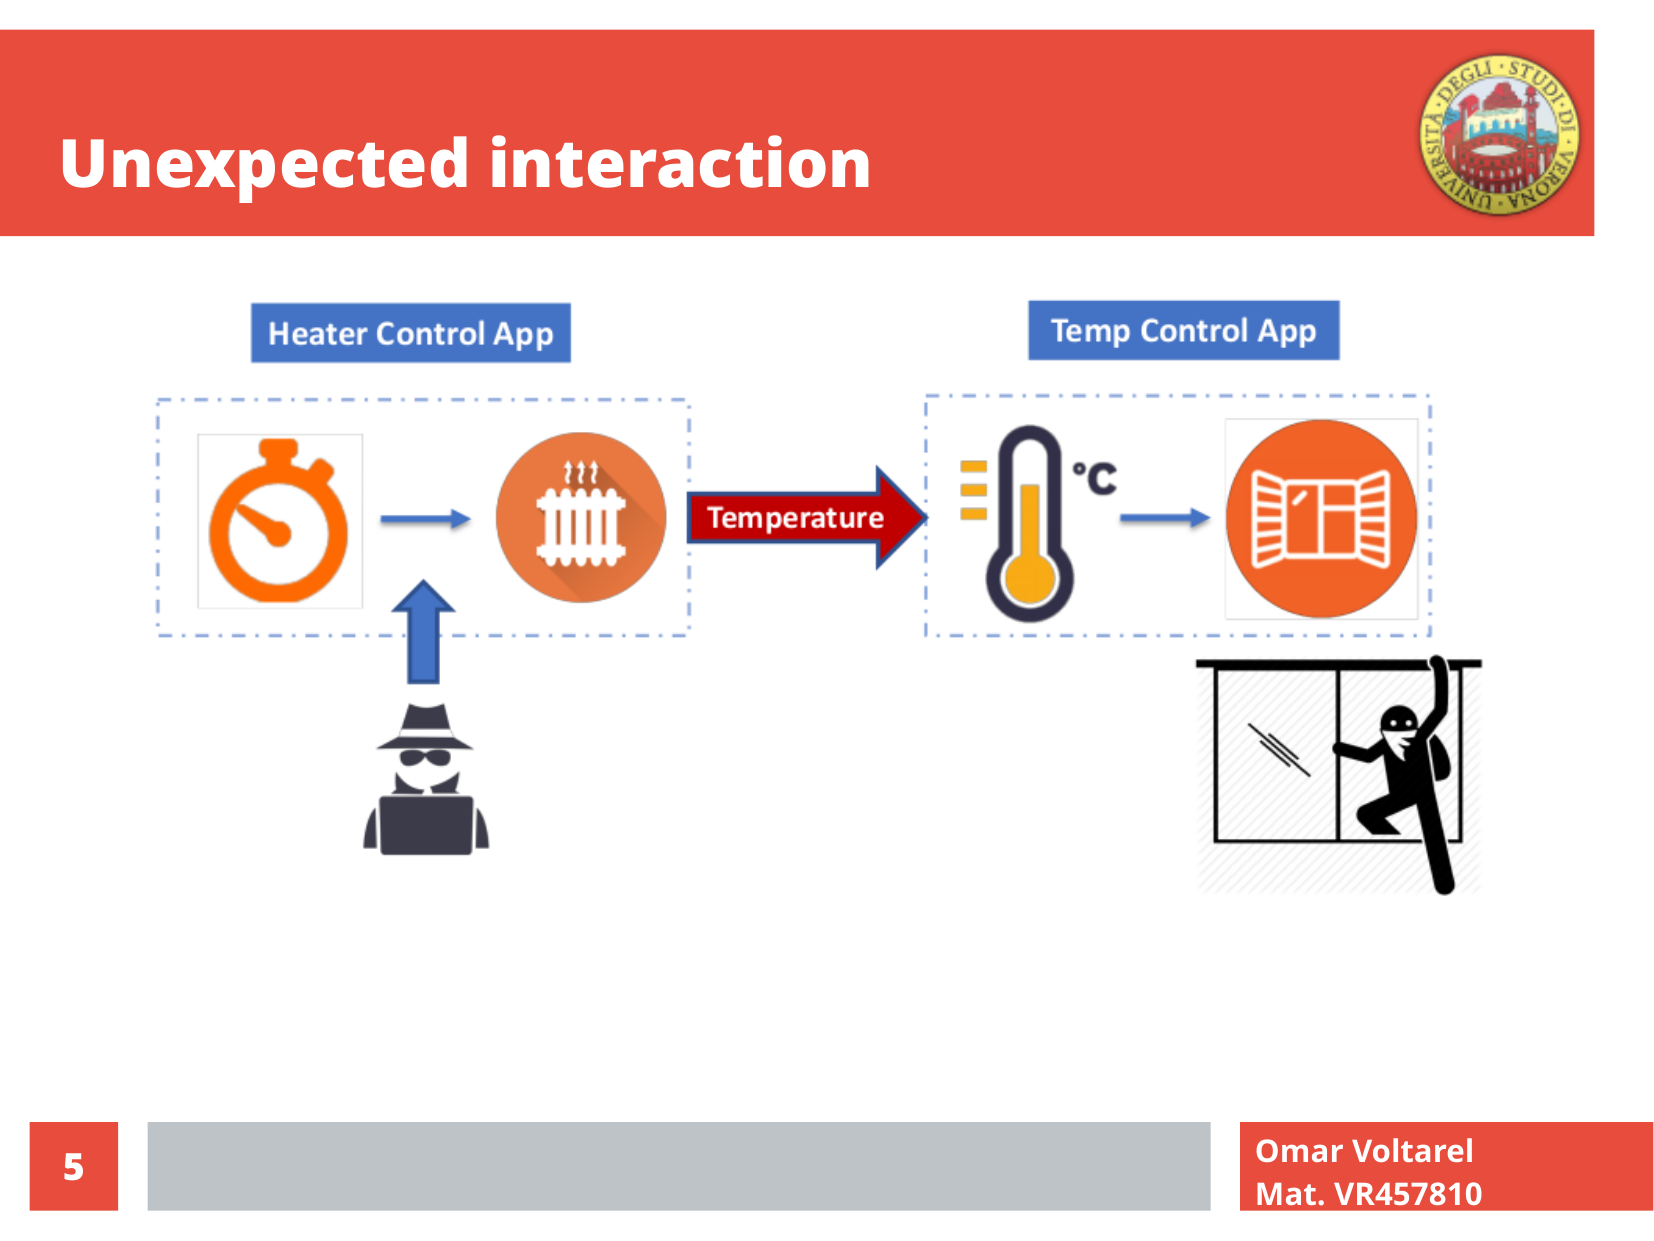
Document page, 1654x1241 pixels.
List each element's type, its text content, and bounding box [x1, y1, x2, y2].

title Unexpected interaction [59, 59, 1393, 207]
text_box Omar Voltarel Mat. VR457810 [1240, 1122, 1607, 1210]
picture [107, 287, 1489, 910]
picture [1393, 23, 1619, 249]
